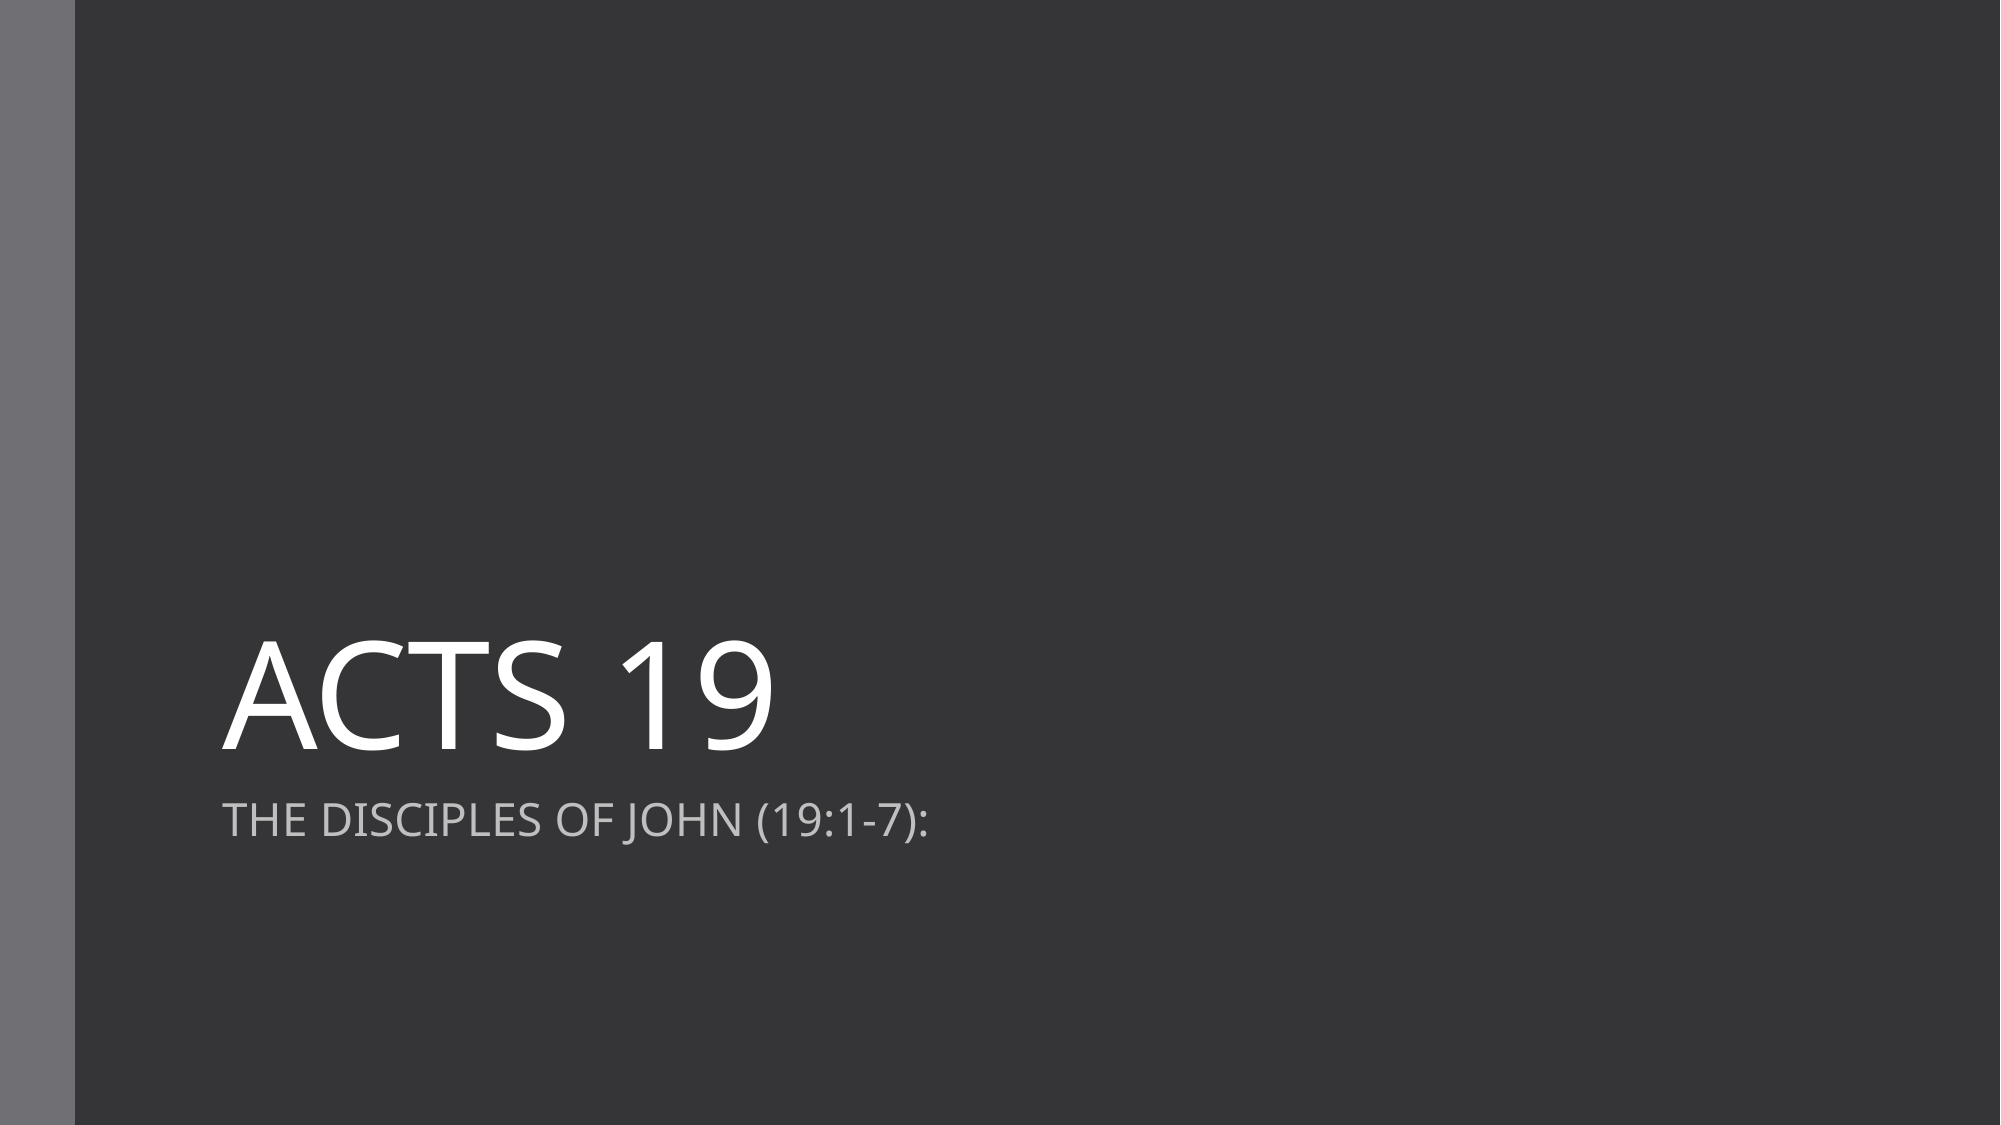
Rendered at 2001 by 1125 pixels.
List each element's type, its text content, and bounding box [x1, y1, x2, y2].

subtitle THE DISCIPLES OF JOHN (19:1-7): [206, 787, 1752, 1066]
title ACTS 19 [206, 124, 1752, 787]
